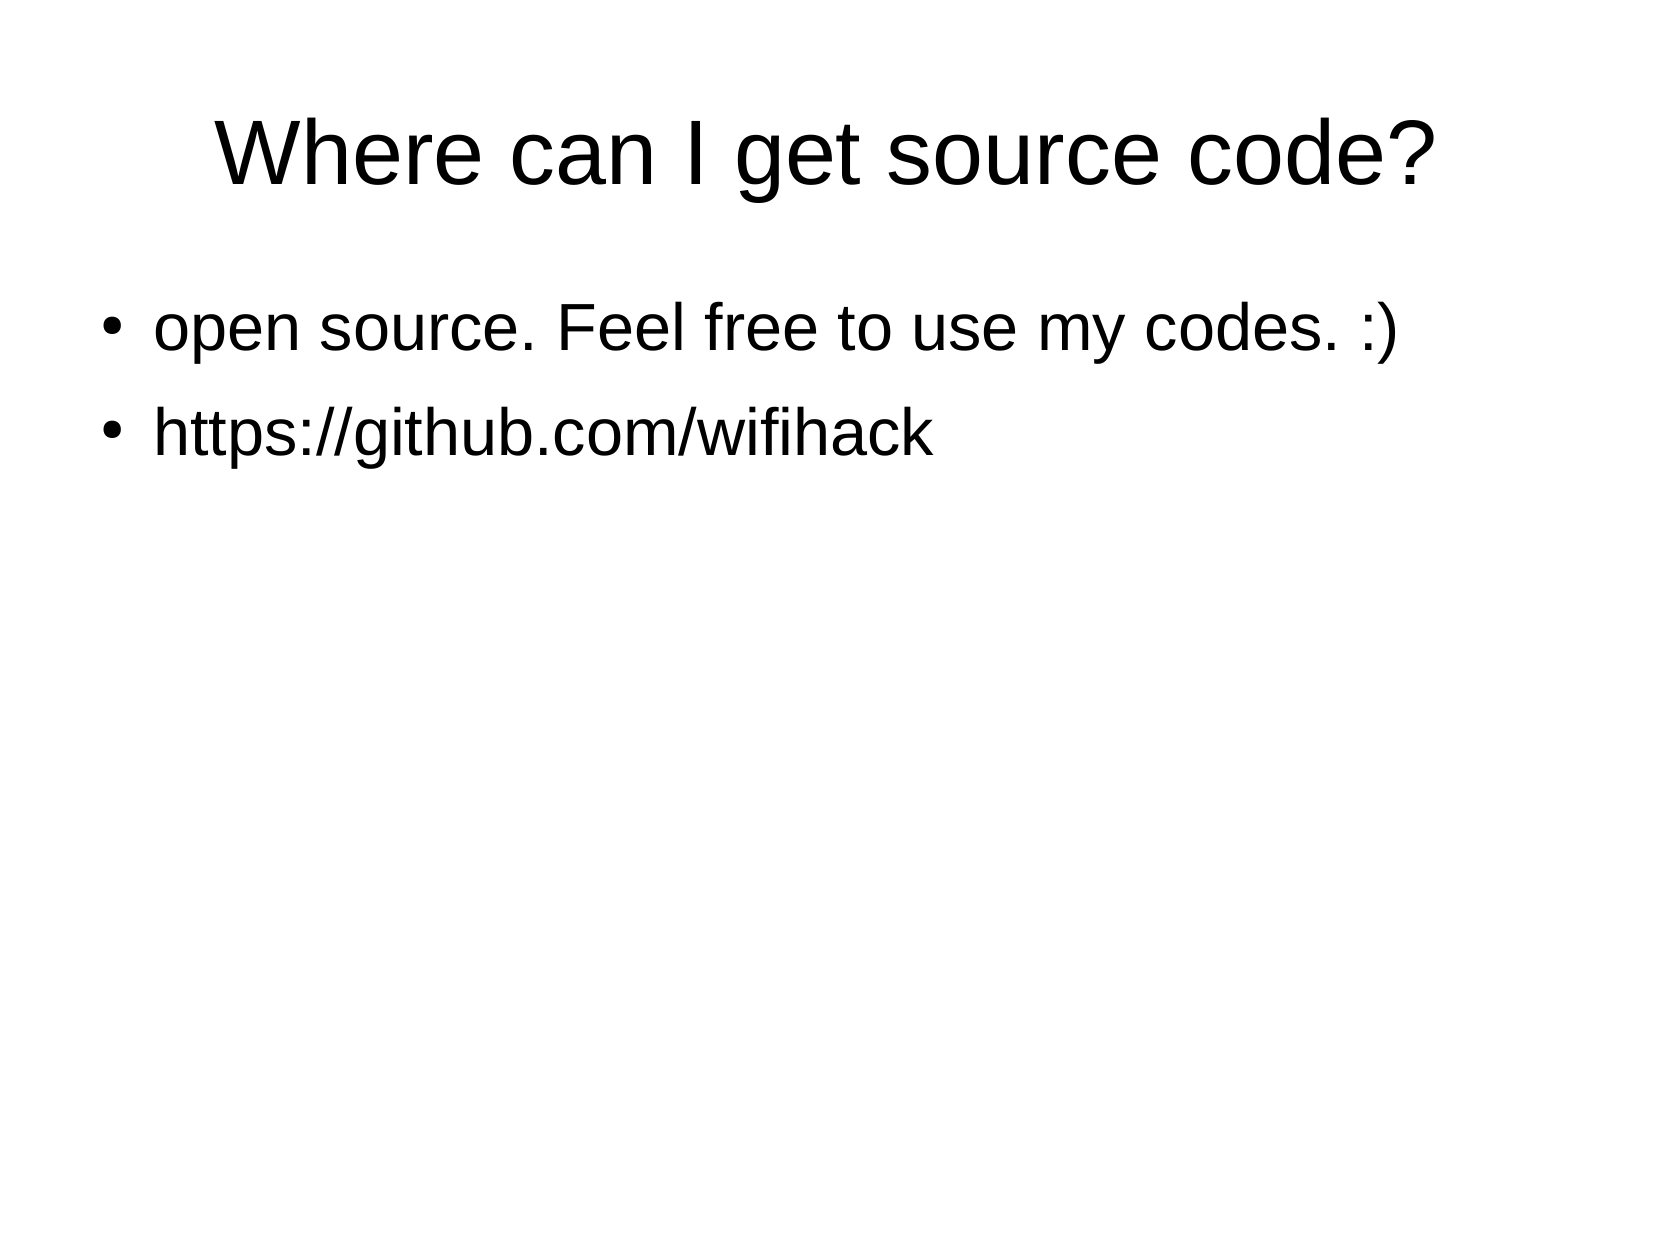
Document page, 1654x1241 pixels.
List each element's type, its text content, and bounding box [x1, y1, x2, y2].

list open source. Feel free to use my codes. :) https://github.com/wifihack [82, 290, 1571, 1010]
title Where can I get source code? [82, 49, 1571, 257]
